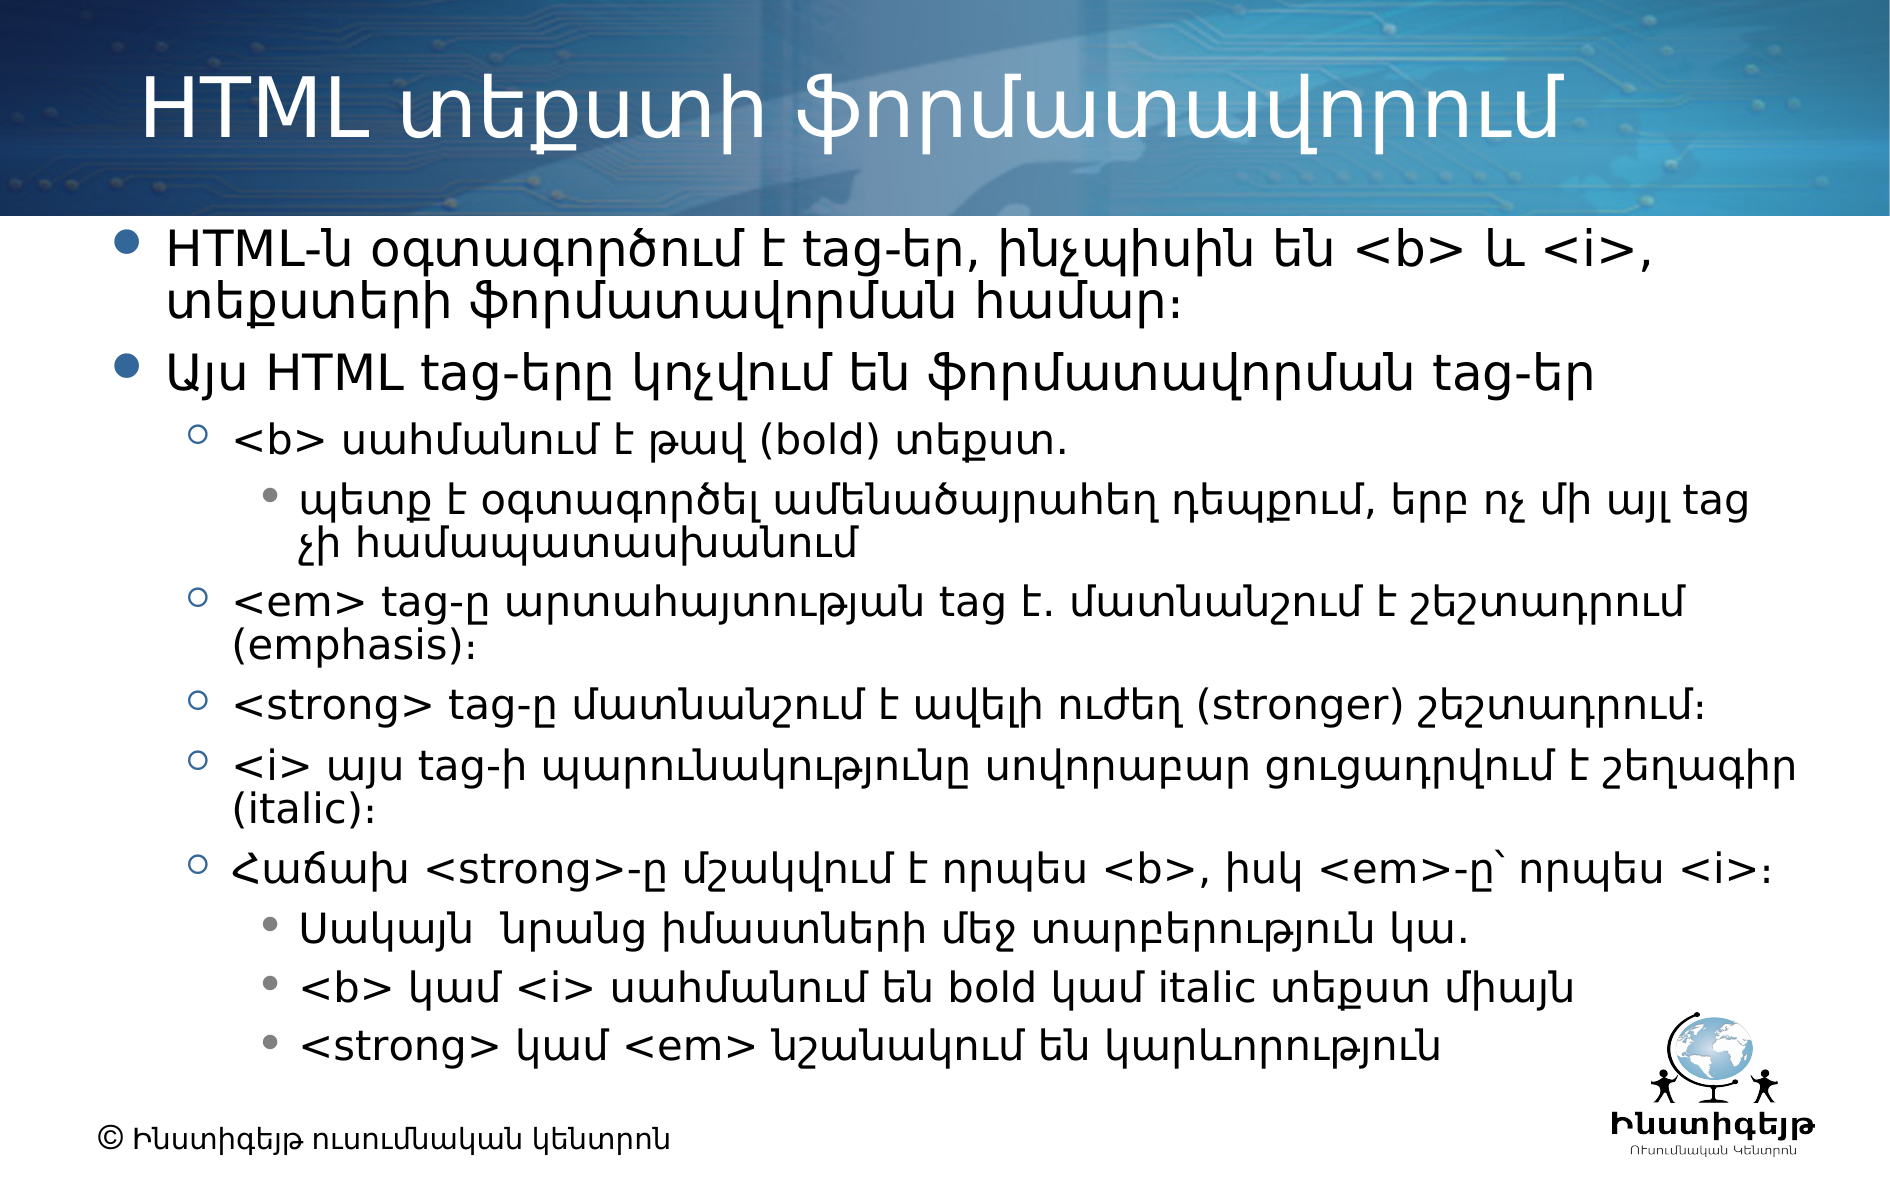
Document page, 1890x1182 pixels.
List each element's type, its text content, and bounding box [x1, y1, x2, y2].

picture [0, 0, 1890, 216]
list HTML-ն օգտագործում է tag-եր, ինչպիսին են <b> և <i>, տեքստերի ֆորմատավորման համար։ Այս HTML tag-երը կոչվում են ֆորմատավորման tag-եր <b> սահմանում է թավ (bold) տեքստ․ պետք է օգտագործել ամենածայրահեղ դեպքում, երբ ոչ մի այլ tag չի համապատասխանում <em> tag-ը արտահայտության tag է․ մատնանշում է շեշտադրում (emphasis)։ <strong> tag-ը մատնանշում է ավելի ուժեղ (stronger) շեշտադրում։ <i> այս tag-ի պարունակությունը սովորաբար ցուցադրվում է շեղագիր (italic)։ Հաճախ <strong>-ը մշակվում է որպես <b>, իսկ <em>-ը՝ որպես <i>։ Սակայն նրանց իմաստների մեջ տարբերություն կա․ <b> կամ <i> սահմանում են bold կամ italic տեքստ միայն <strong> կամ <em> նշանակում են կարևորություն [110, 224, 1801, 254]
text_box HTML տեքստի ֆորմատավորում [138, 82, 1890, 91]
picture [1612, 1012, 1815, 1157]
